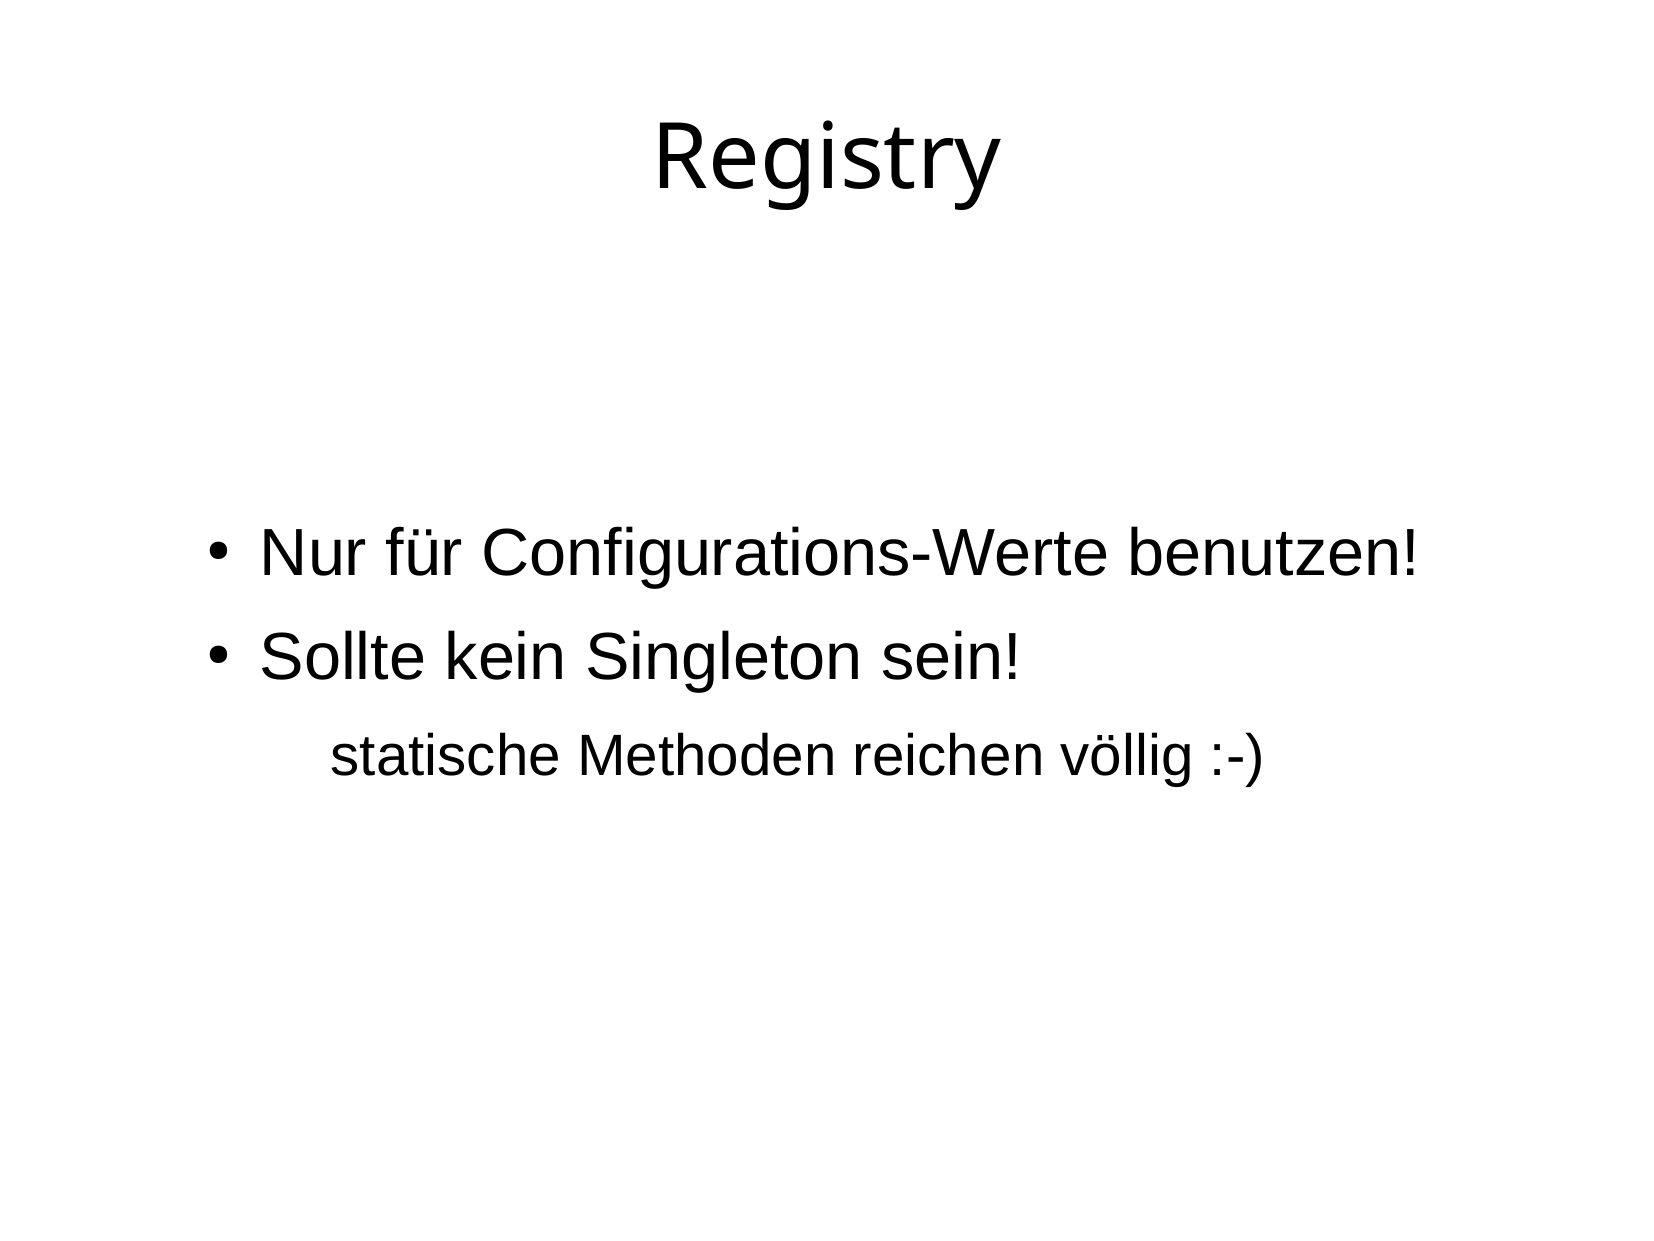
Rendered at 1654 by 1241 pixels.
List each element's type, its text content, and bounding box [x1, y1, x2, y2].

list Nur für Configurations-Werte benutzen! Sollte kein Singleton sein! statische Methoden reichen völlig :-) [188, 514, 1465, 815]
title Registry [82, 56, 1571, 250]
